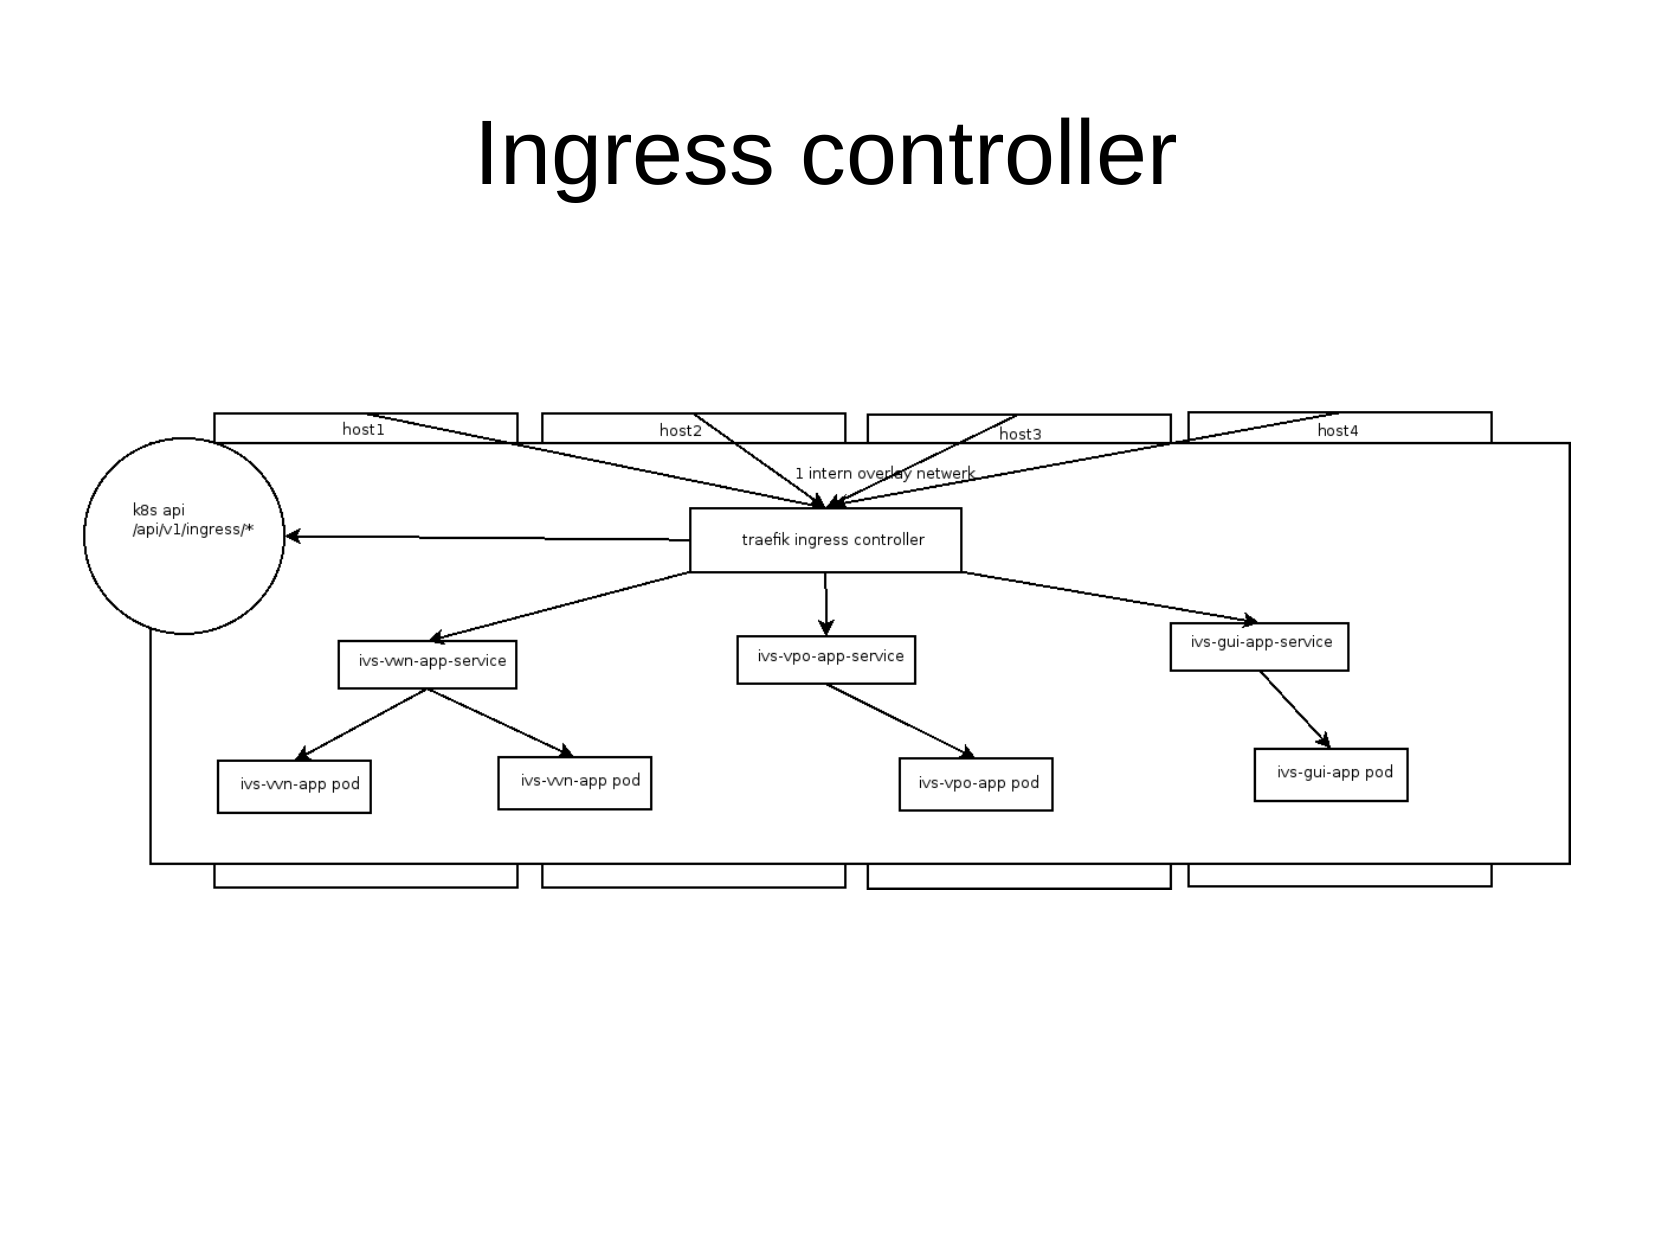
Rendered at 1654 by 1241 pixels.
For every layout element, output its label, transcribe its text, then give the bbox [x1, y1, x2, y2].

picture [82, 410, 1571, 890]
title Ingress controller [82, 49, 1571, 257]
